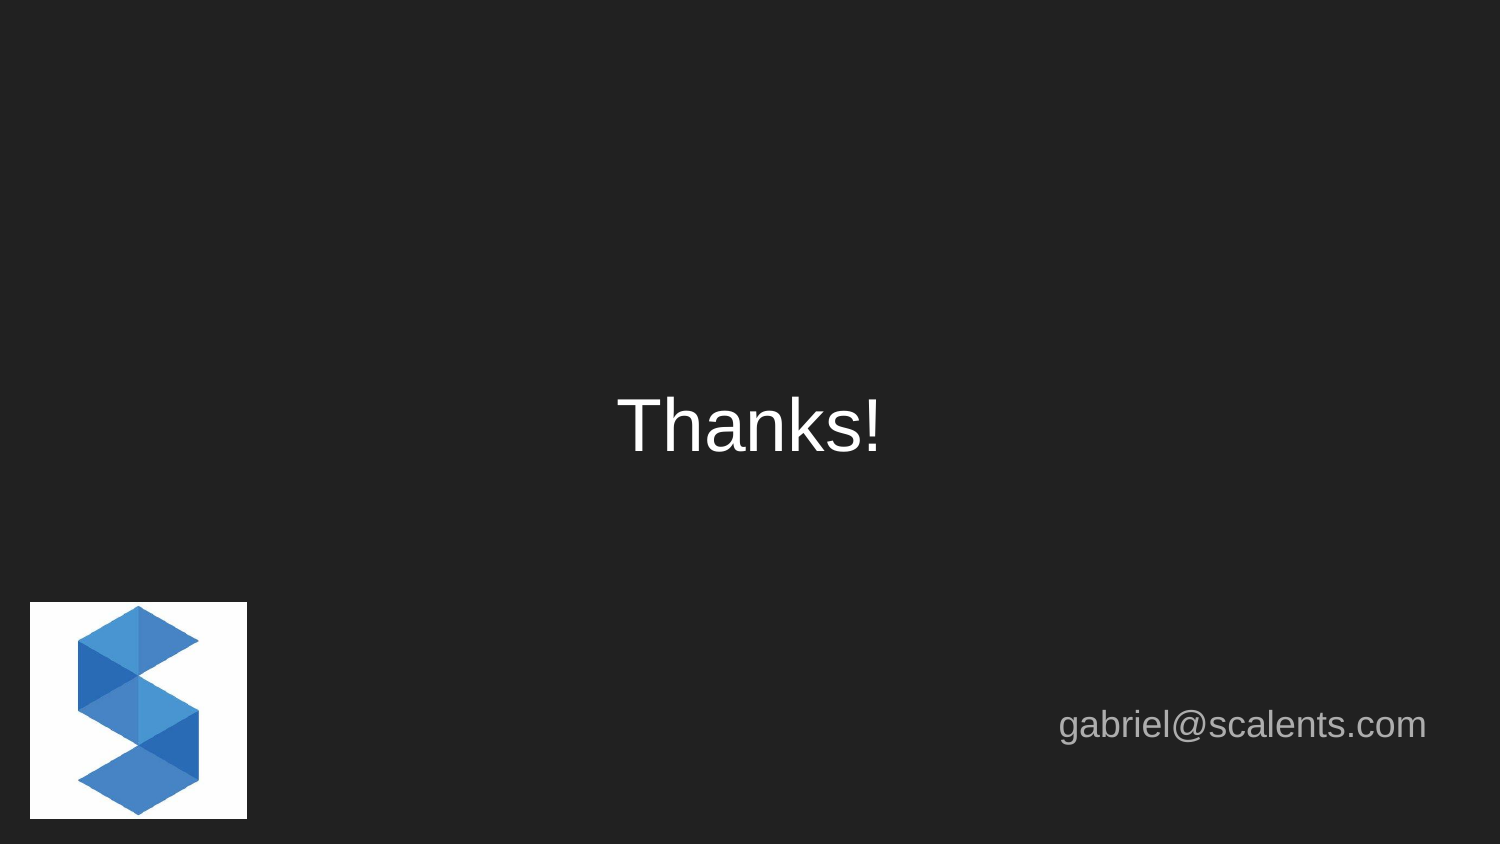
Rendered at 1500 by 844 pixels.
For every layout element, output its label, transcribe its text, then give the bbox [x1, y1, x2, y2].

subtitle gabriel@scalents.com [1043, 684, 1491, 803]
title Thanks! [51, 352, 1449, 491]
picture [30, 602, 247, 819]
